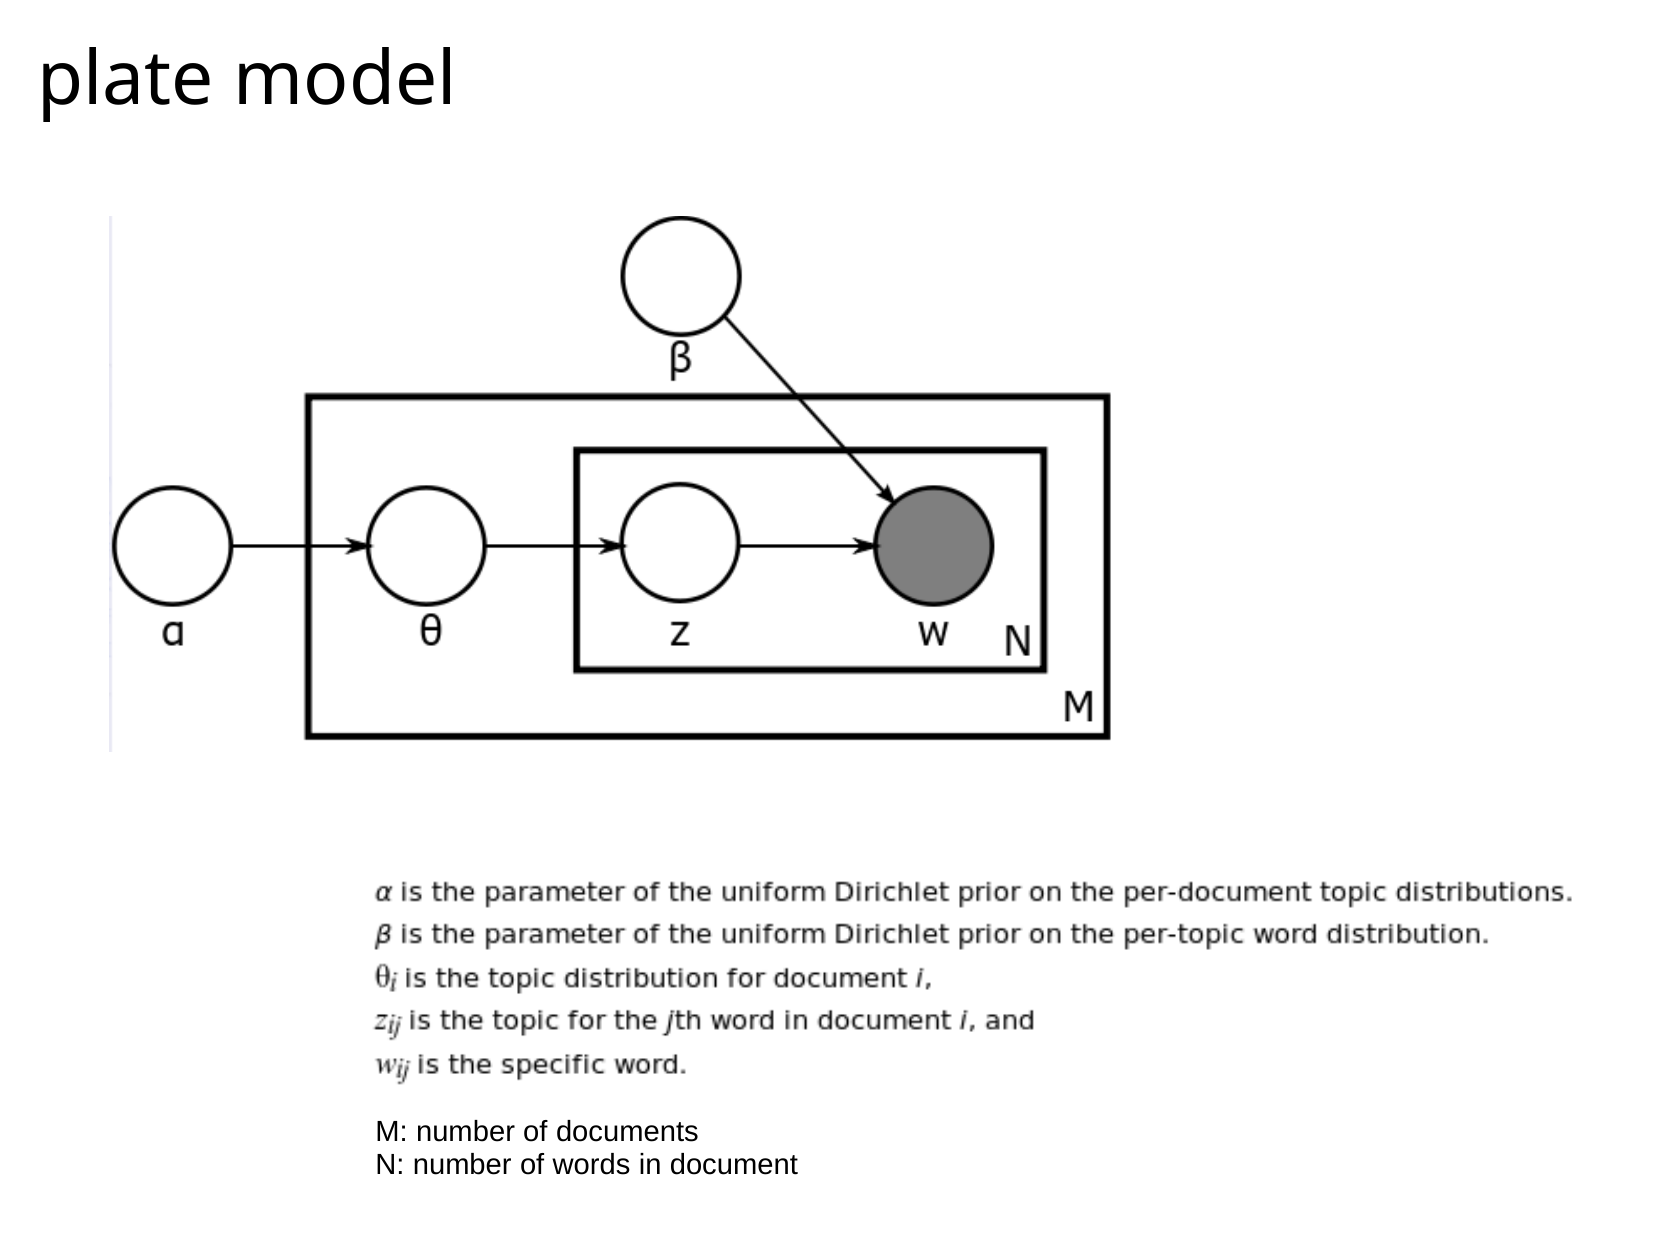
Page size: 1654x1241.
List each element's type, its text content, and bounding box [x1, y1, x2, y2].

picture [317, 851, 1639, 1095]
title plate model [37, 0, 1613, 151]
picture [109, 216, 1126, 752]
text_box M: number of documents N: number of words in document [360, 1107, 815, 1189]
